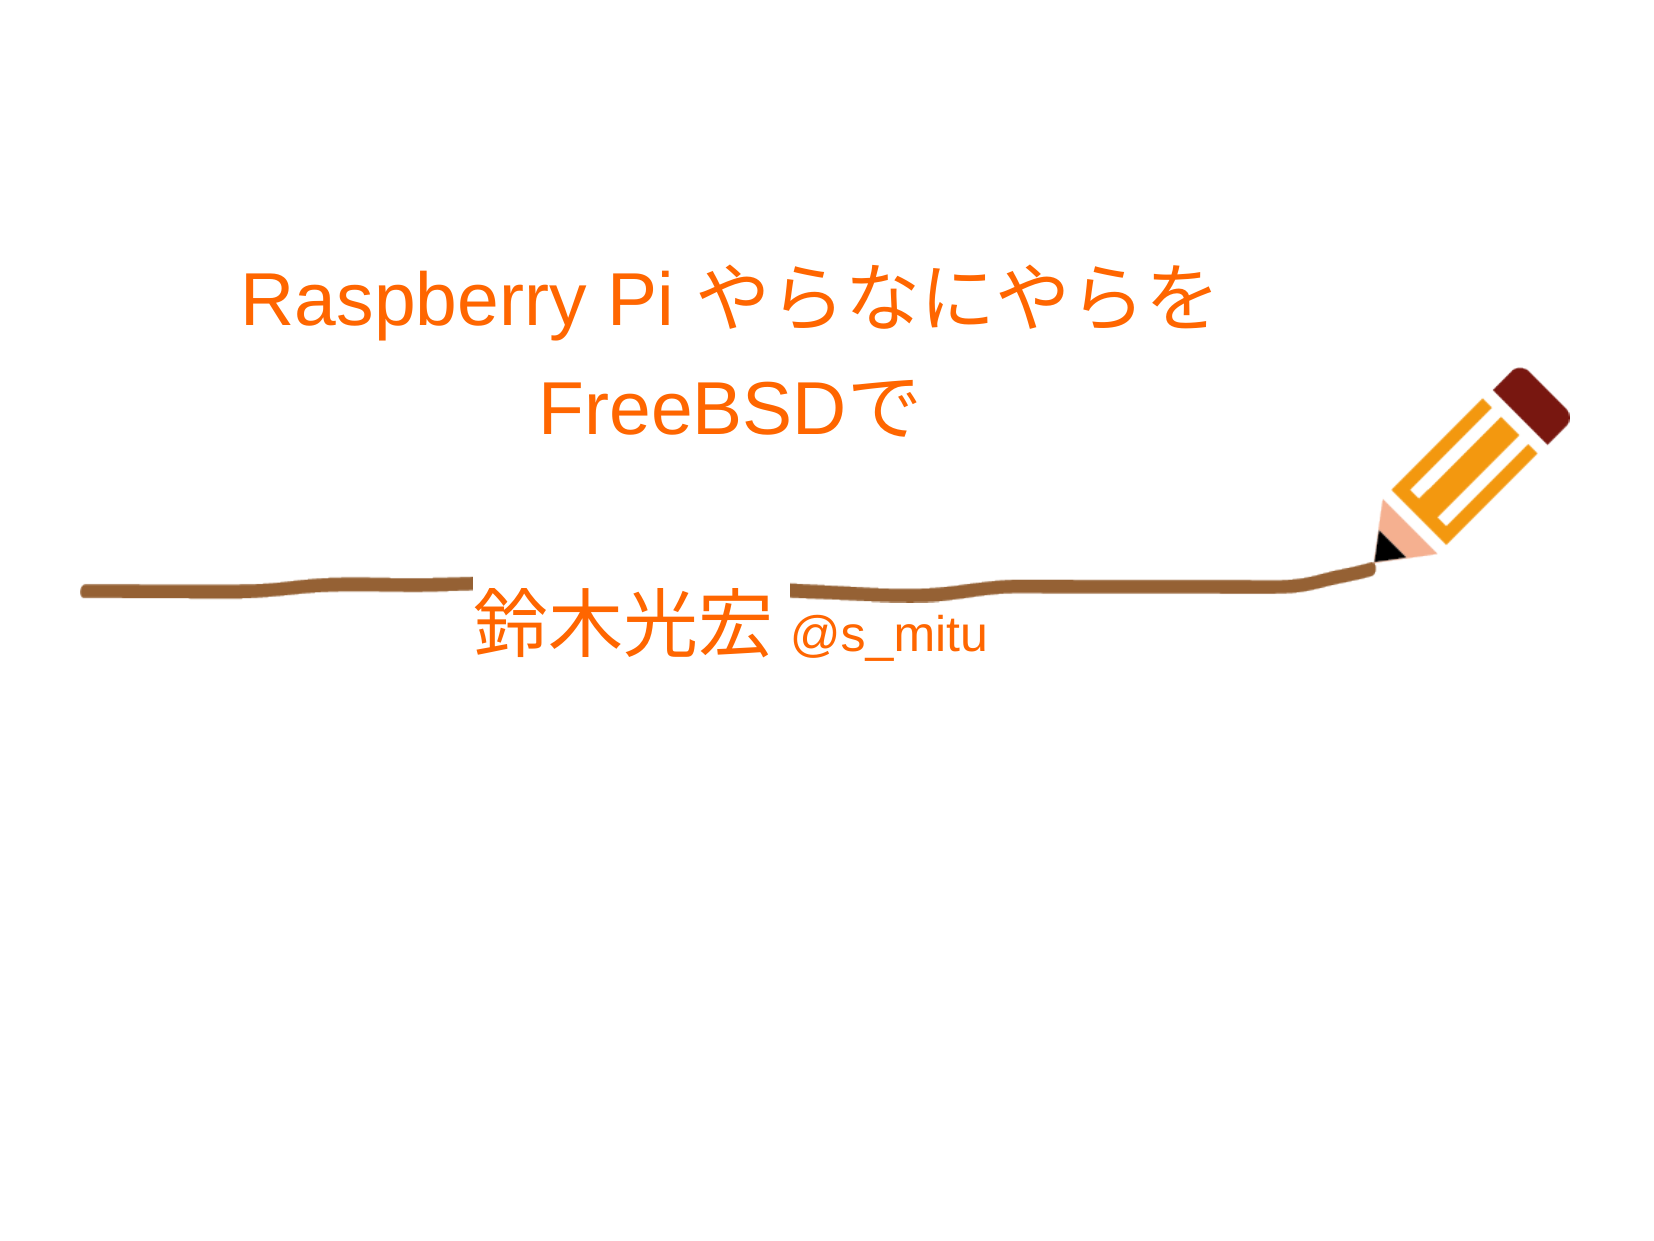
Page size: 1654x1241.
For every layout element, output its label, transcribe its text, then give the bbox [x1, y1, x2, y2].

picture [1379, 367, 1570, 603]
title Raspberry Pi やらなにやらを FreeBSDで 鈴木光宏 @s_mitu [82, 295, 1379, 616]
